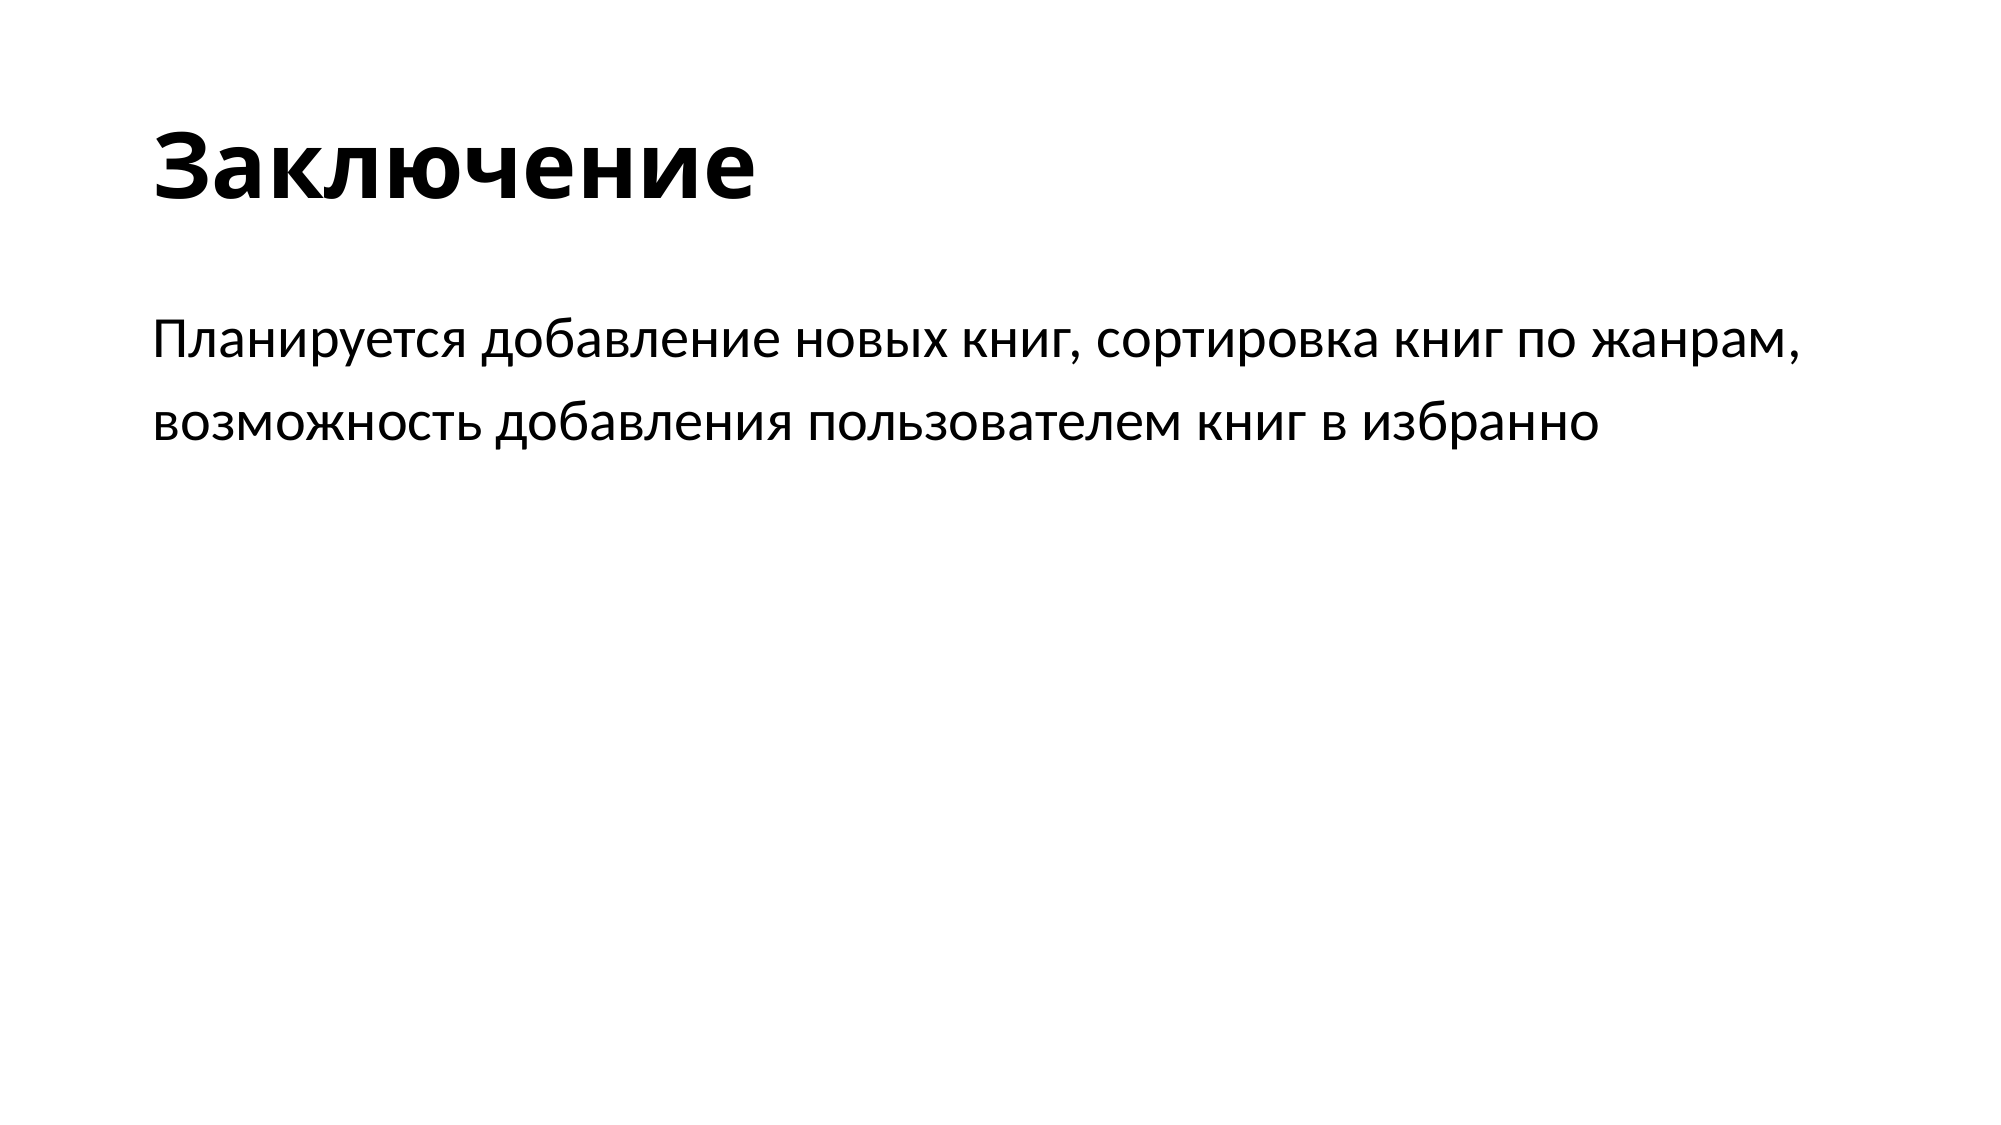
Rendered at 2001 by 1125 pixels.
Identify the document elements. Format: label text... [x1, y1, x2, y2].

list Планируется добавление новых книг, сортировка книг по жанрам, возможность добавления пользователем книг в избранно [137, 299, 1863, 1014]
title Заключение [137, 59, 1863, 278]
